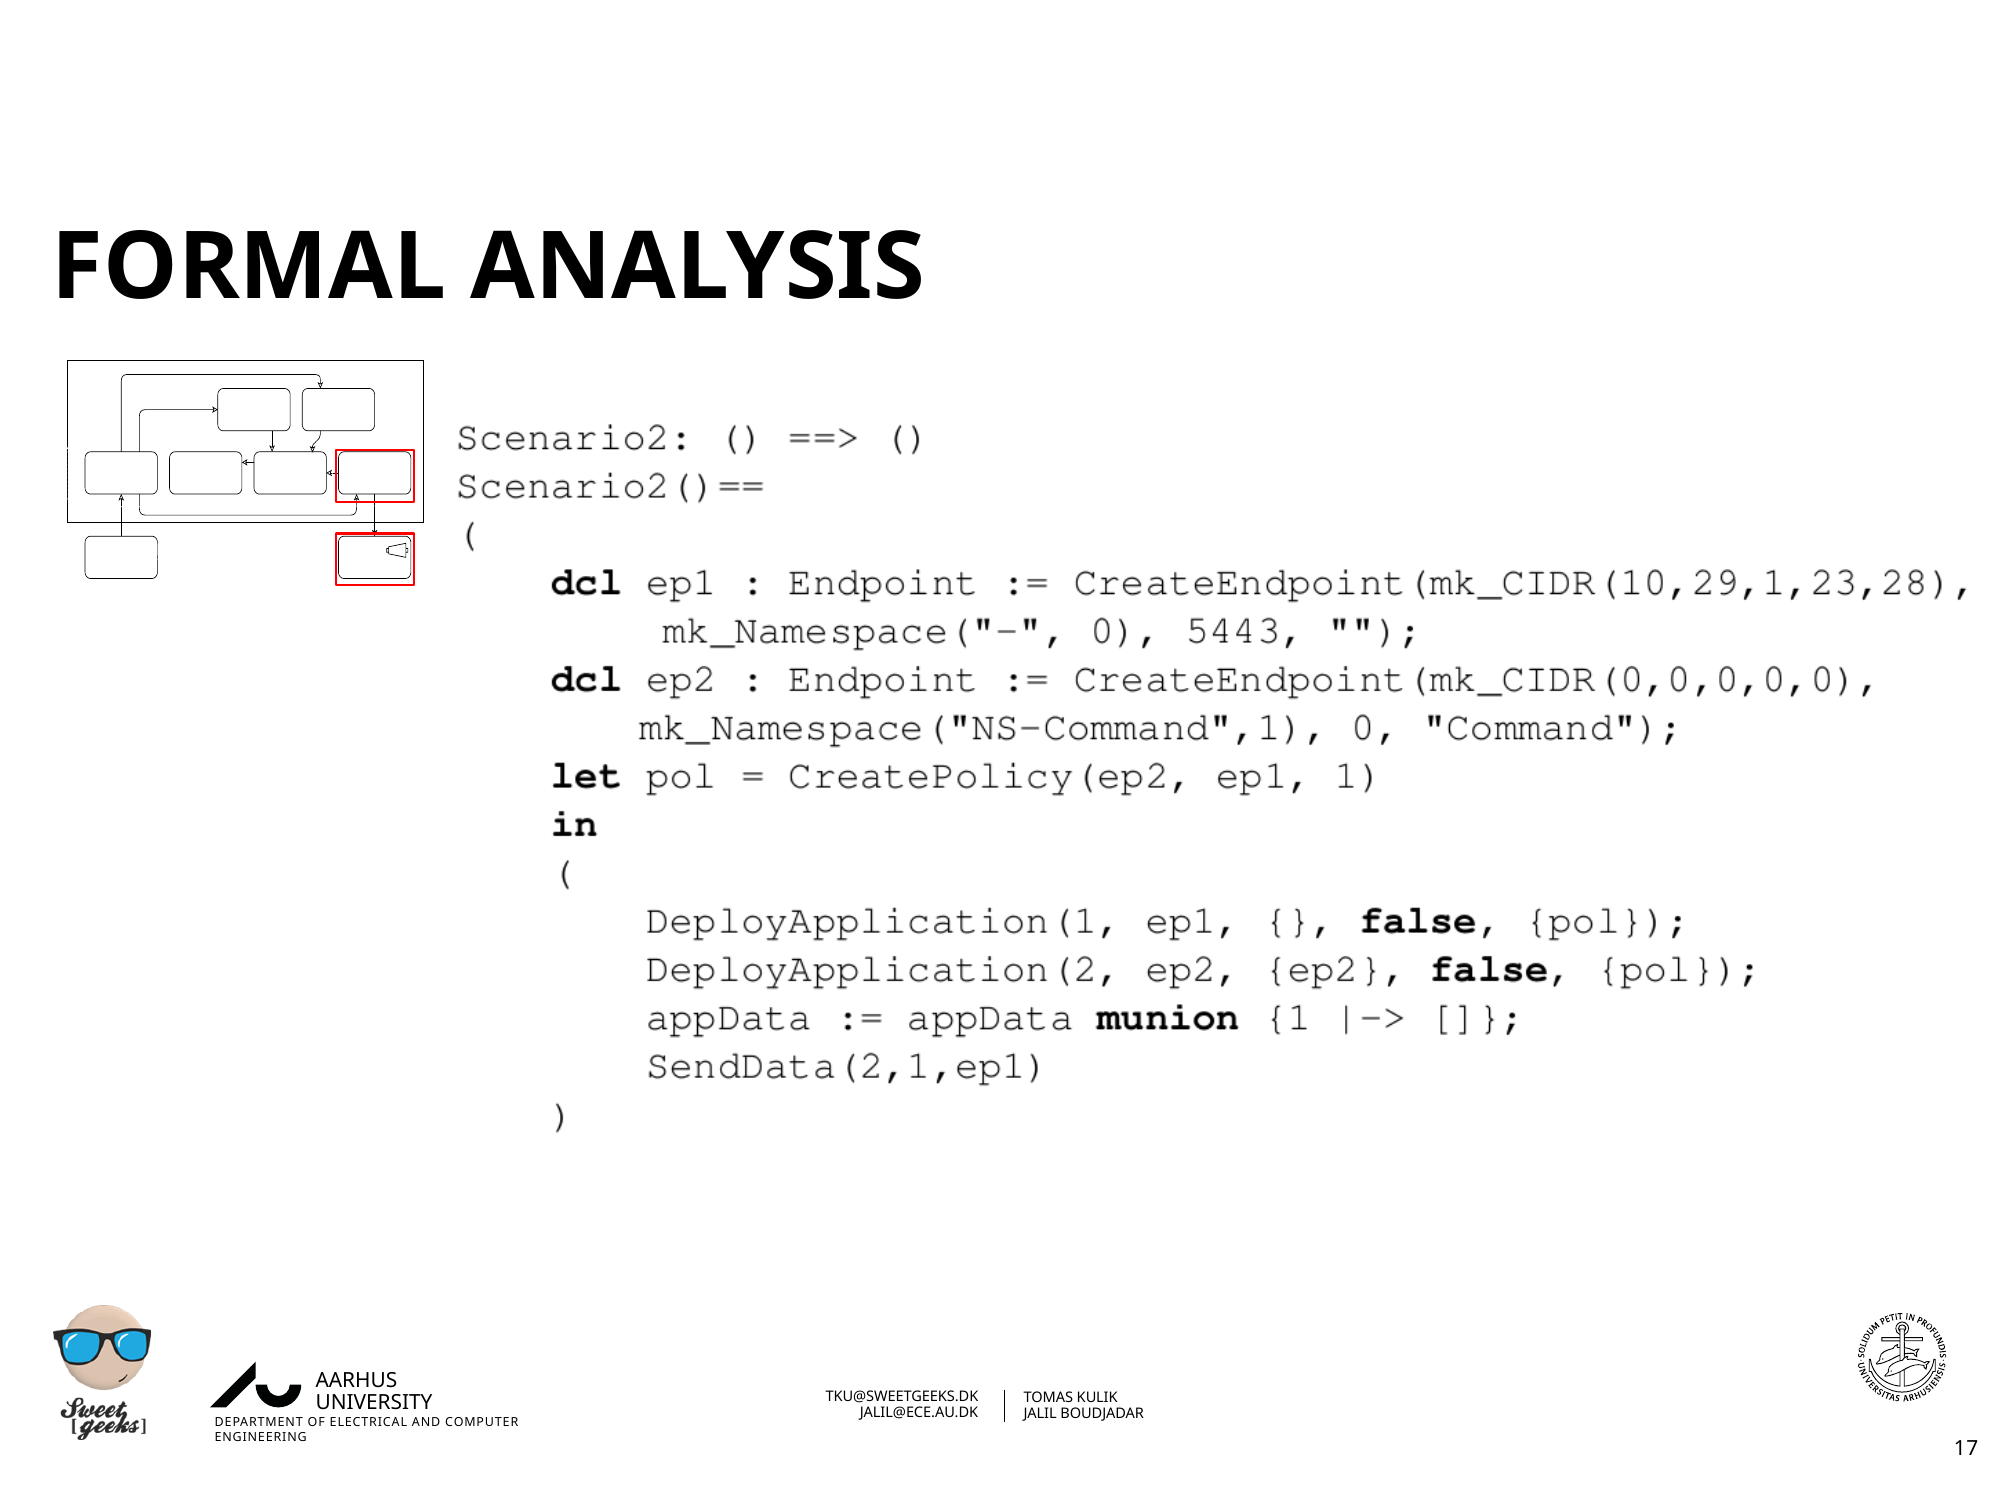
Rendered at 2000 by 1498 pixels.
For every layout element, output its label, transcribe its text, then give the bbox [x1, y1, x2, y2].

text_box Formal analysis [51, 32, 1981, 319]
picture [53, 1305, 151, 1440]
picture [337, 535, 413, 581]
picture [450, 419, 1983, 1141]
picture [60, 359, 424, 581]
slide_number <number> [1937, 1437, 1979, 1463]
